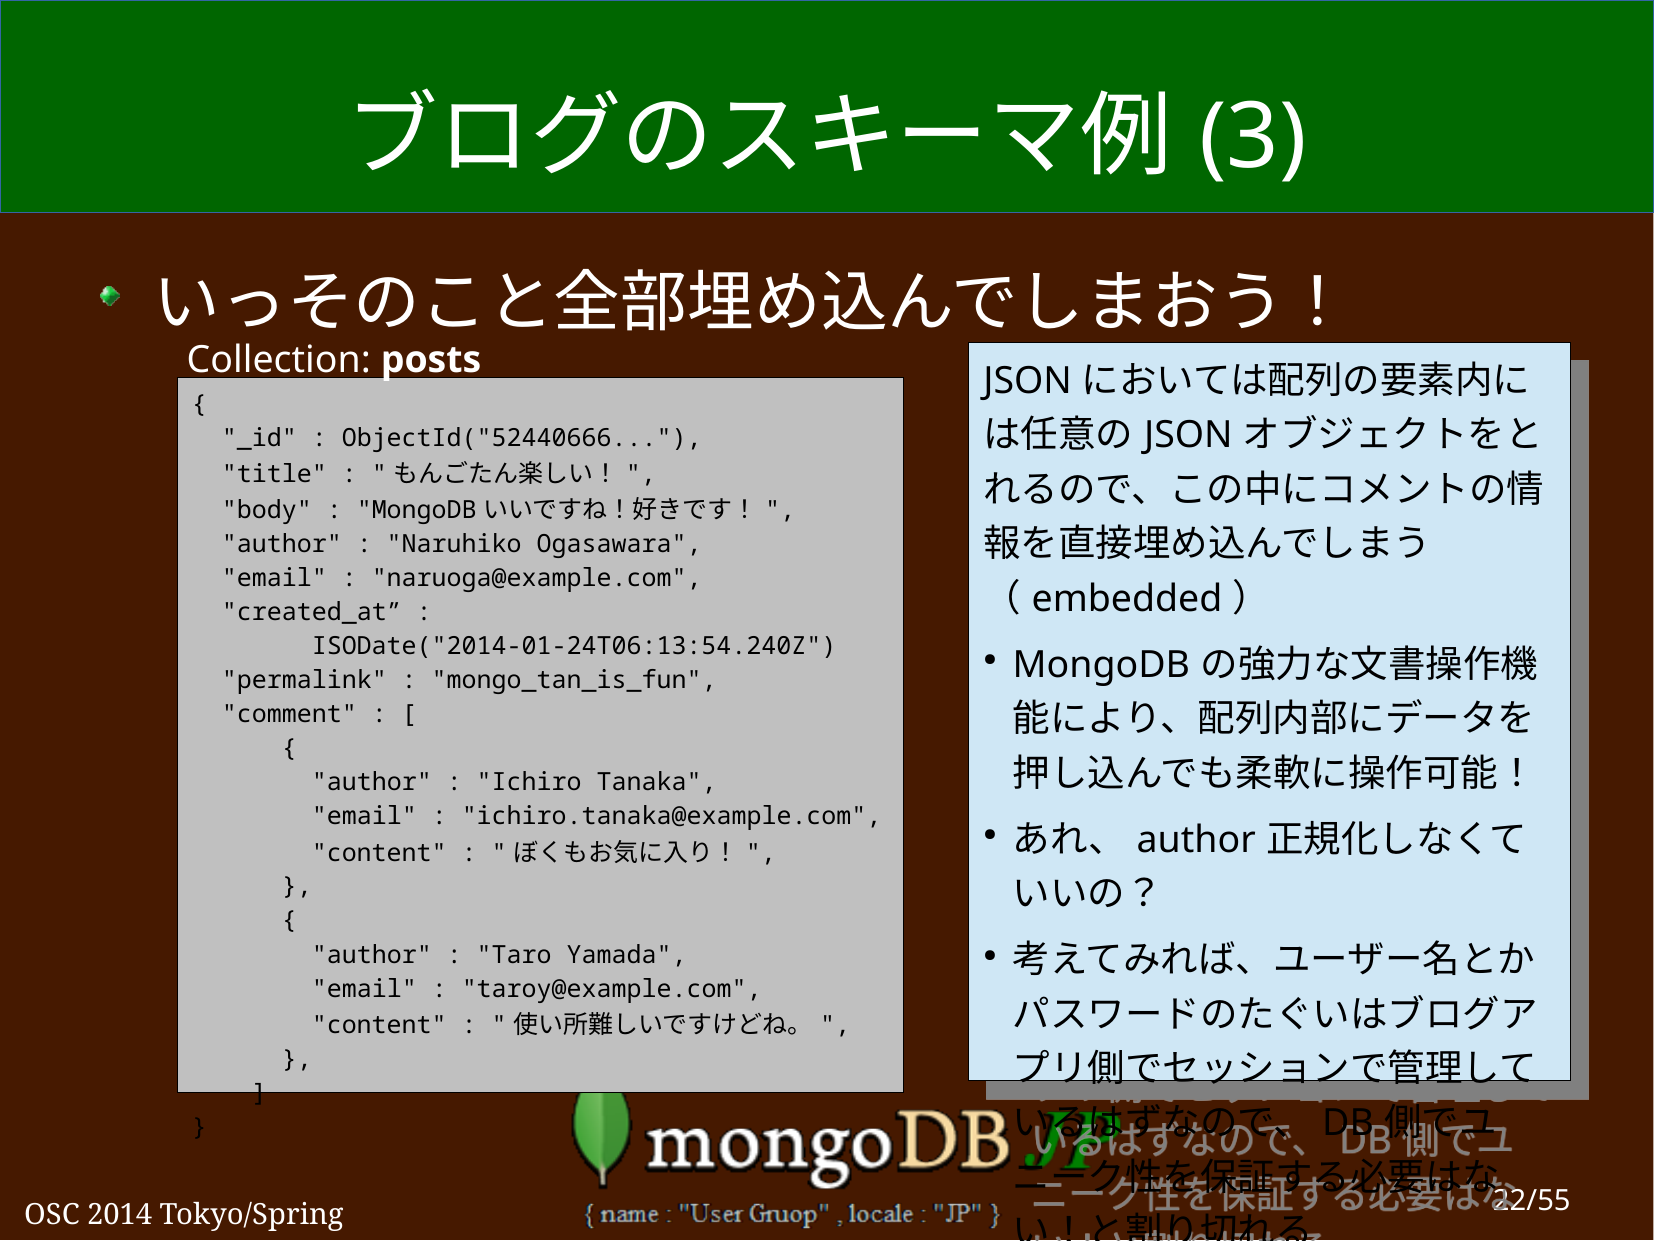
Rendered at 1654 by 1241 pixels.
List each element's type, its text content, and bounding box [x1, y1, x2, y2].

title ブログのスキーマ例(3) [82, 49, 1571, 207]
text_box Collection: posts [171, 325, 467, 388]
picture [1130, 1218, 1140, 1222]
list いっそのこと全部埋め込んでしまおう！ [82, 247, 1571, 968]
picture [566, 1058, 1140, 1241]
text_box { "_id" : ObjectId("52440666..."), "title" : "もんごたん楽しい！", "body" : "MongoDBいいですね！好きです！", "author" : "Naruhiko Ogasawara", "email" : "naruoga@example.com", "created_at” : ISODate("2014-01-24T06:13:54.240Z") "permalink" : "mongo_tan_is_fun", "comment" : [ { "author" : "Ichiro Tanaka", "email" : "ichiro.tanaka@example.com", "content" : "ぼくもお気に入り！", }, { "author" : "Taro Yamada", "email" : "taroy@example.com", "content" : "使い所難しいですけどね。", }, ] } [177, 377, 904, 1093]
text_box JSONにおいては配列の要素内には任意のJSONオブジェクトをとれるので、この中にコメントの情報を直接埋め込んでしまう（embedded） MongoDBの強力な文書操作機能により、配列内部にデータを押し込んでも柔軟に操作可能！ あれ、author正規化しなくていいの？ 考えてみれば、ユーザー名とかパスワードのたぐいはブログアプリ側でセッションで管理しているはずなので、DB側でユニーク性を保証する必要はない！と割り切れる 迷ったら埋め込み文書、がMongoDB的スキーマ設計 [968, 342, 1571, 1081]
